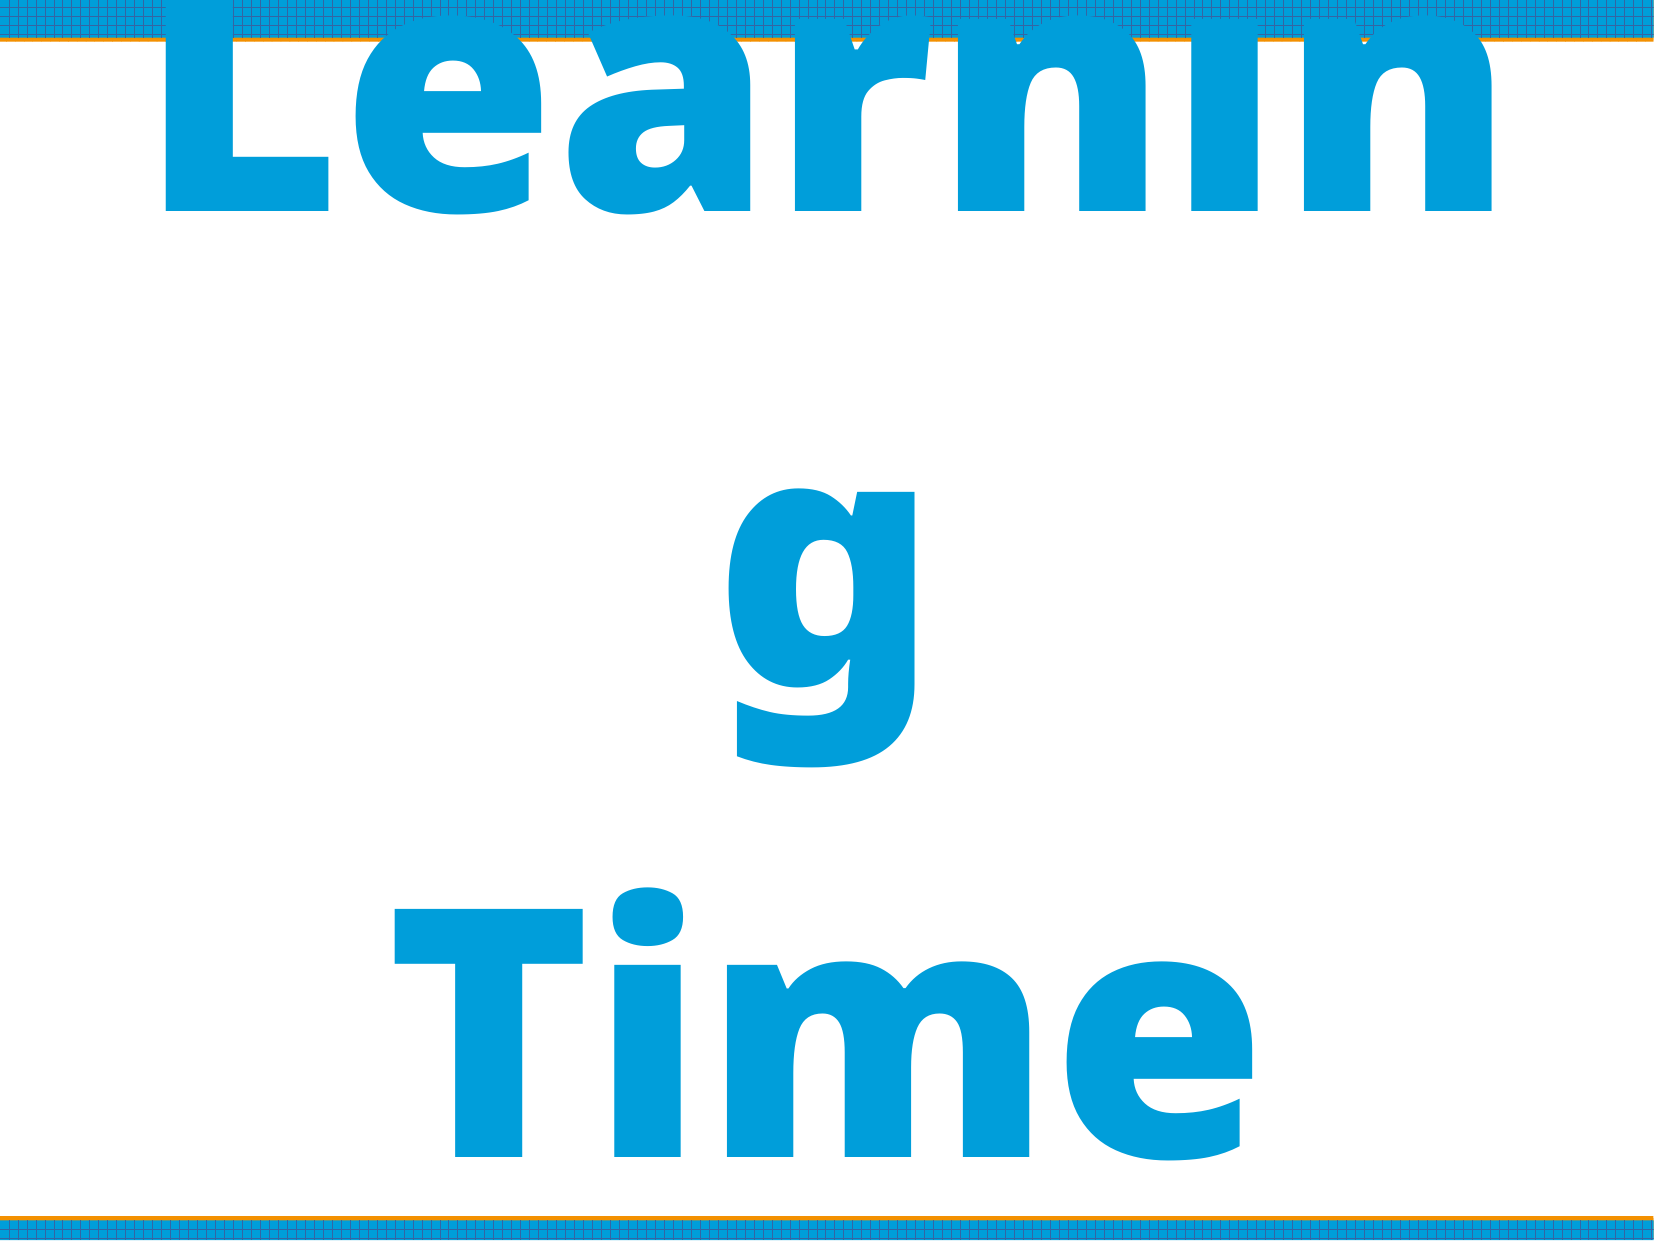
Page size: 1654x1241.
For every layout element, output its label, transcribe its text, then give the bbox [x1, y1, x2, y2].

subtitle Learning Time (Straighten Up) [82, 137, 1571, 1098]
